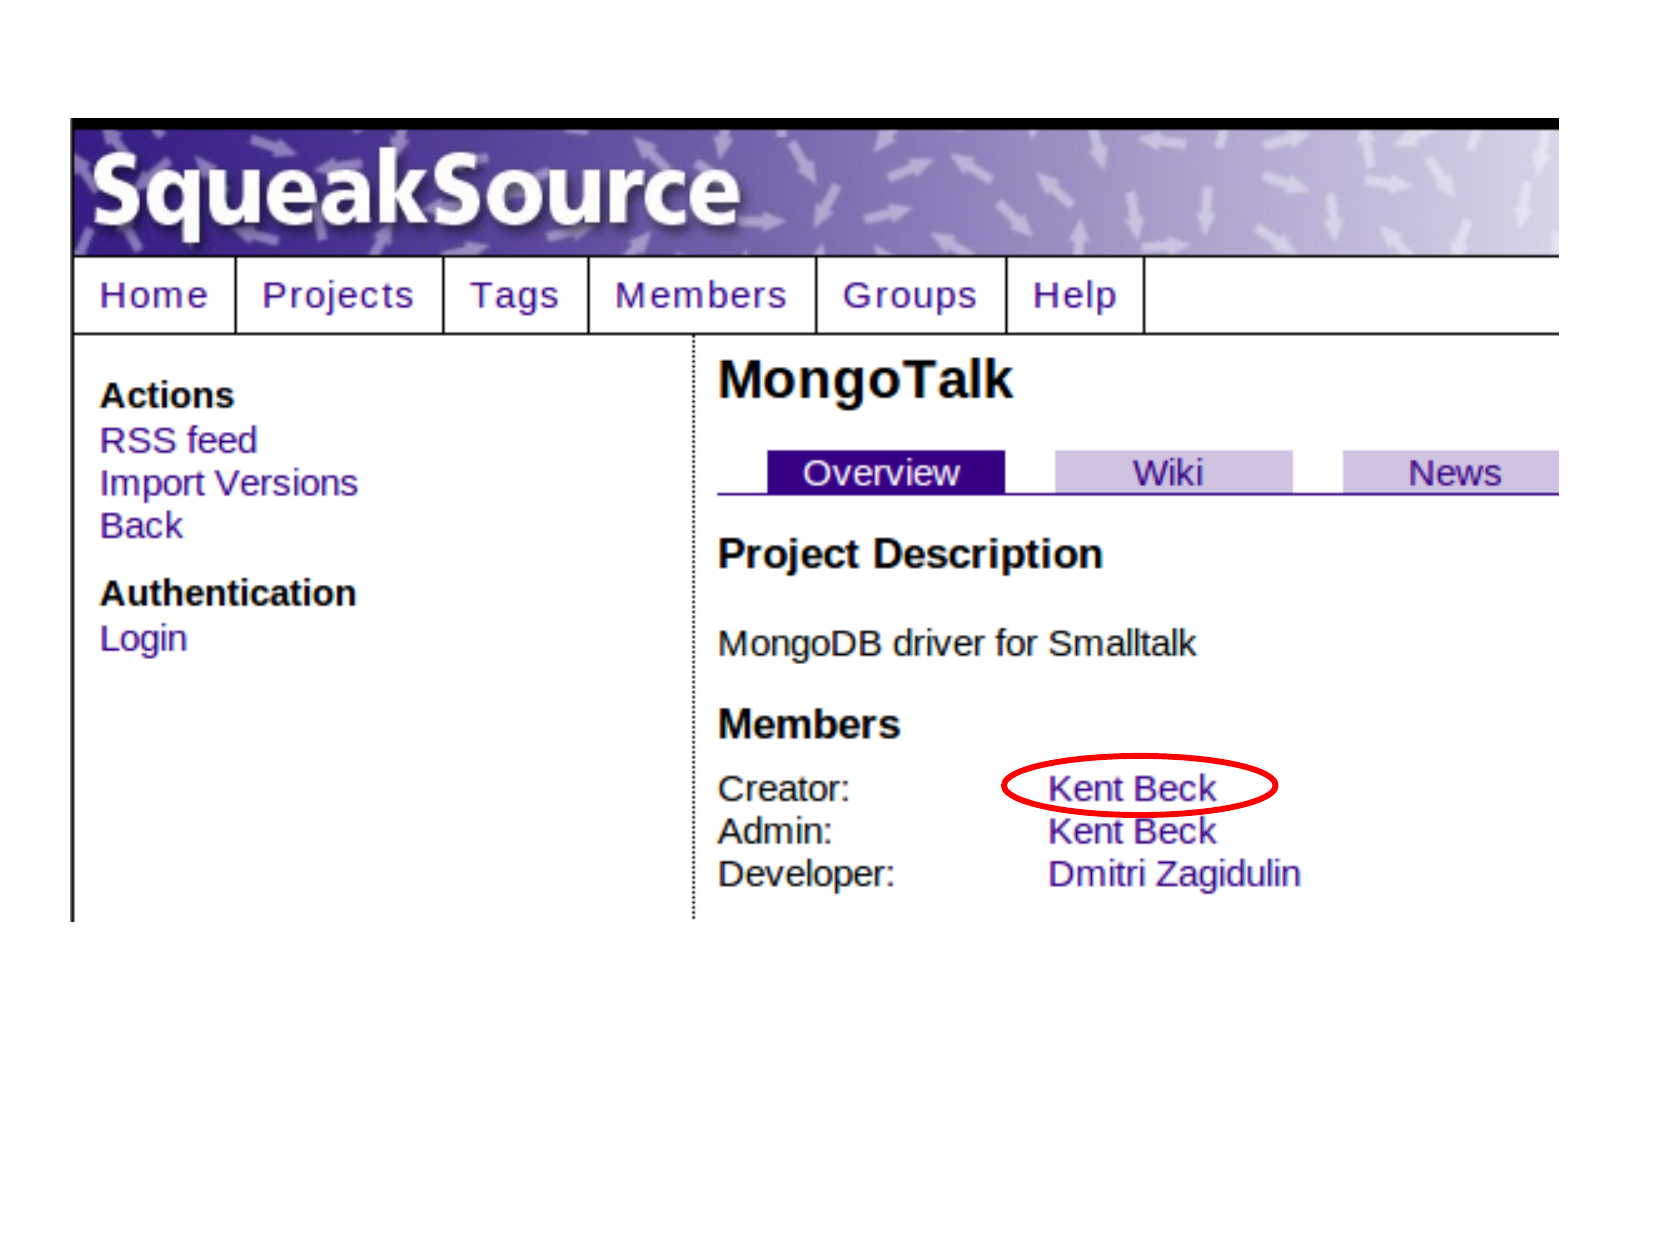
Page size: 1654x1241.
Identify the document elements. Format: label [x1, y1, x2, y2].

picture [70, 118, 1559, 922]
